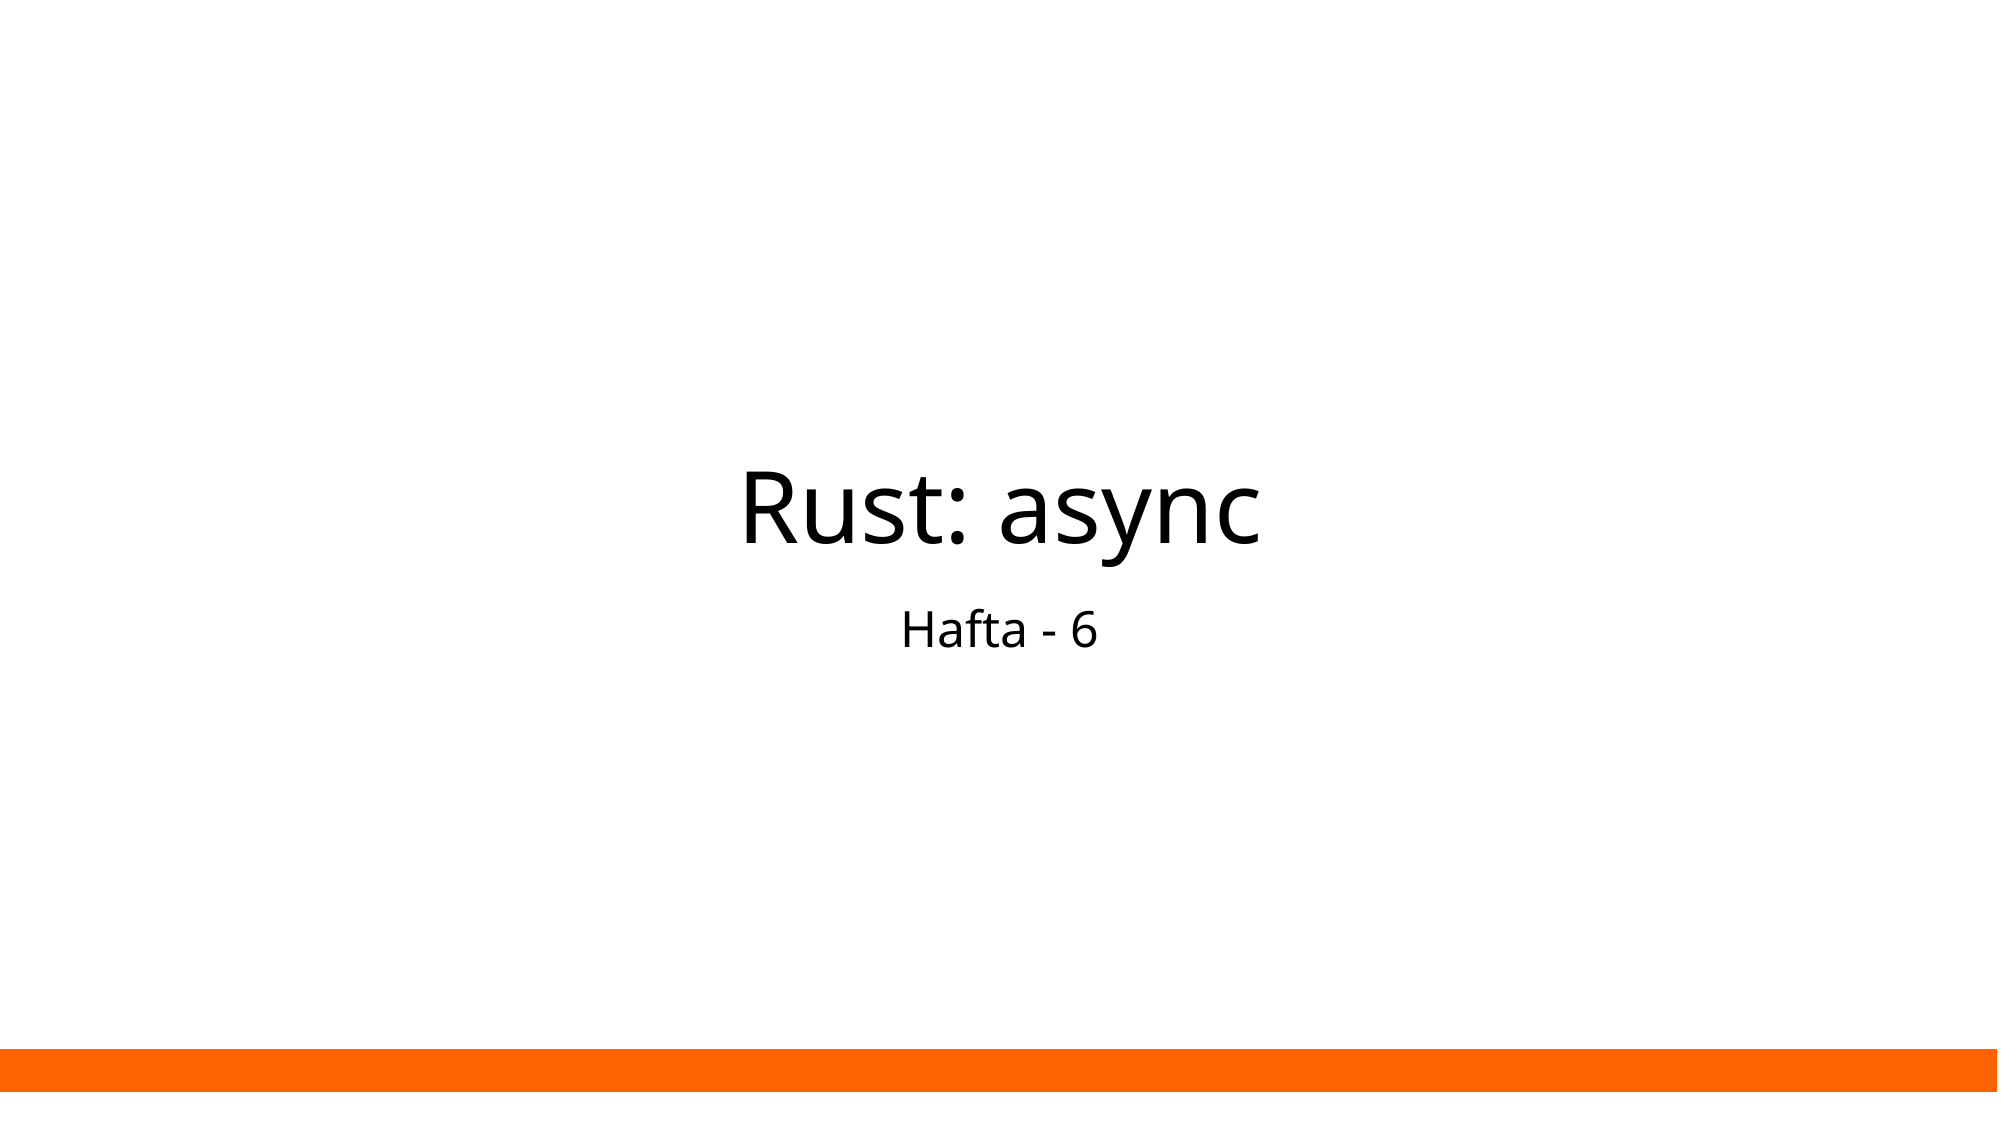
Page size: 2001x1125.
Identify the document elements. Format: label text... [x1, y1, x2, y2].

text_box Rust: async [249, 184, 1750, 576]
text_box [0, 1049, 1997, 1092]
text_box Hafta - 6 [249, 590, 1750, 863]
